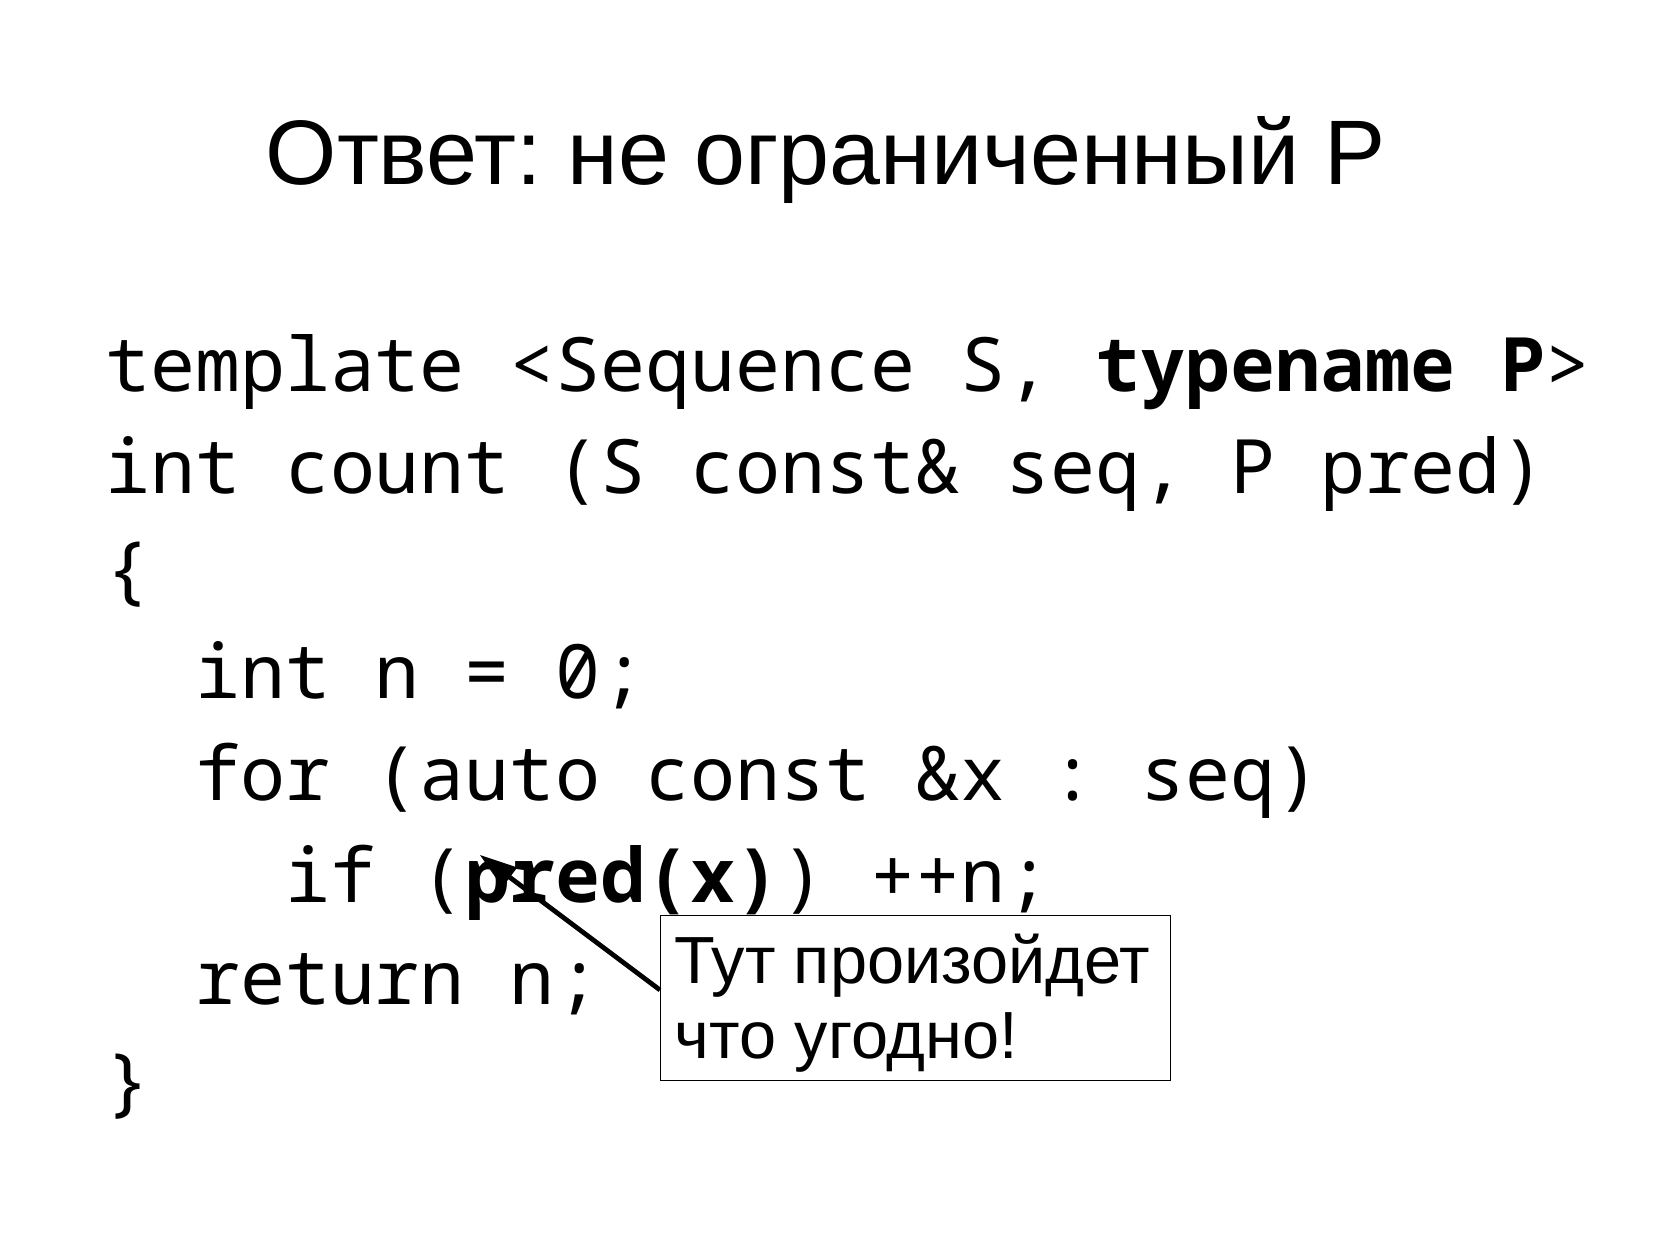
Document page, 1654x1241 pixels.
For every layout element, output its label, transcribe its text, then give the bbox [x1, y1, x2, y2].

title Ответ: не ограниченный P [82, 49, 1571, 257]
text_box template <Sequence S, typename P> int count (S const& seq, P pred) { int n = 0; for (auto const &x : seq) if (pred(x)) ++n; return n; } [105, 285, 1591, 1156]
